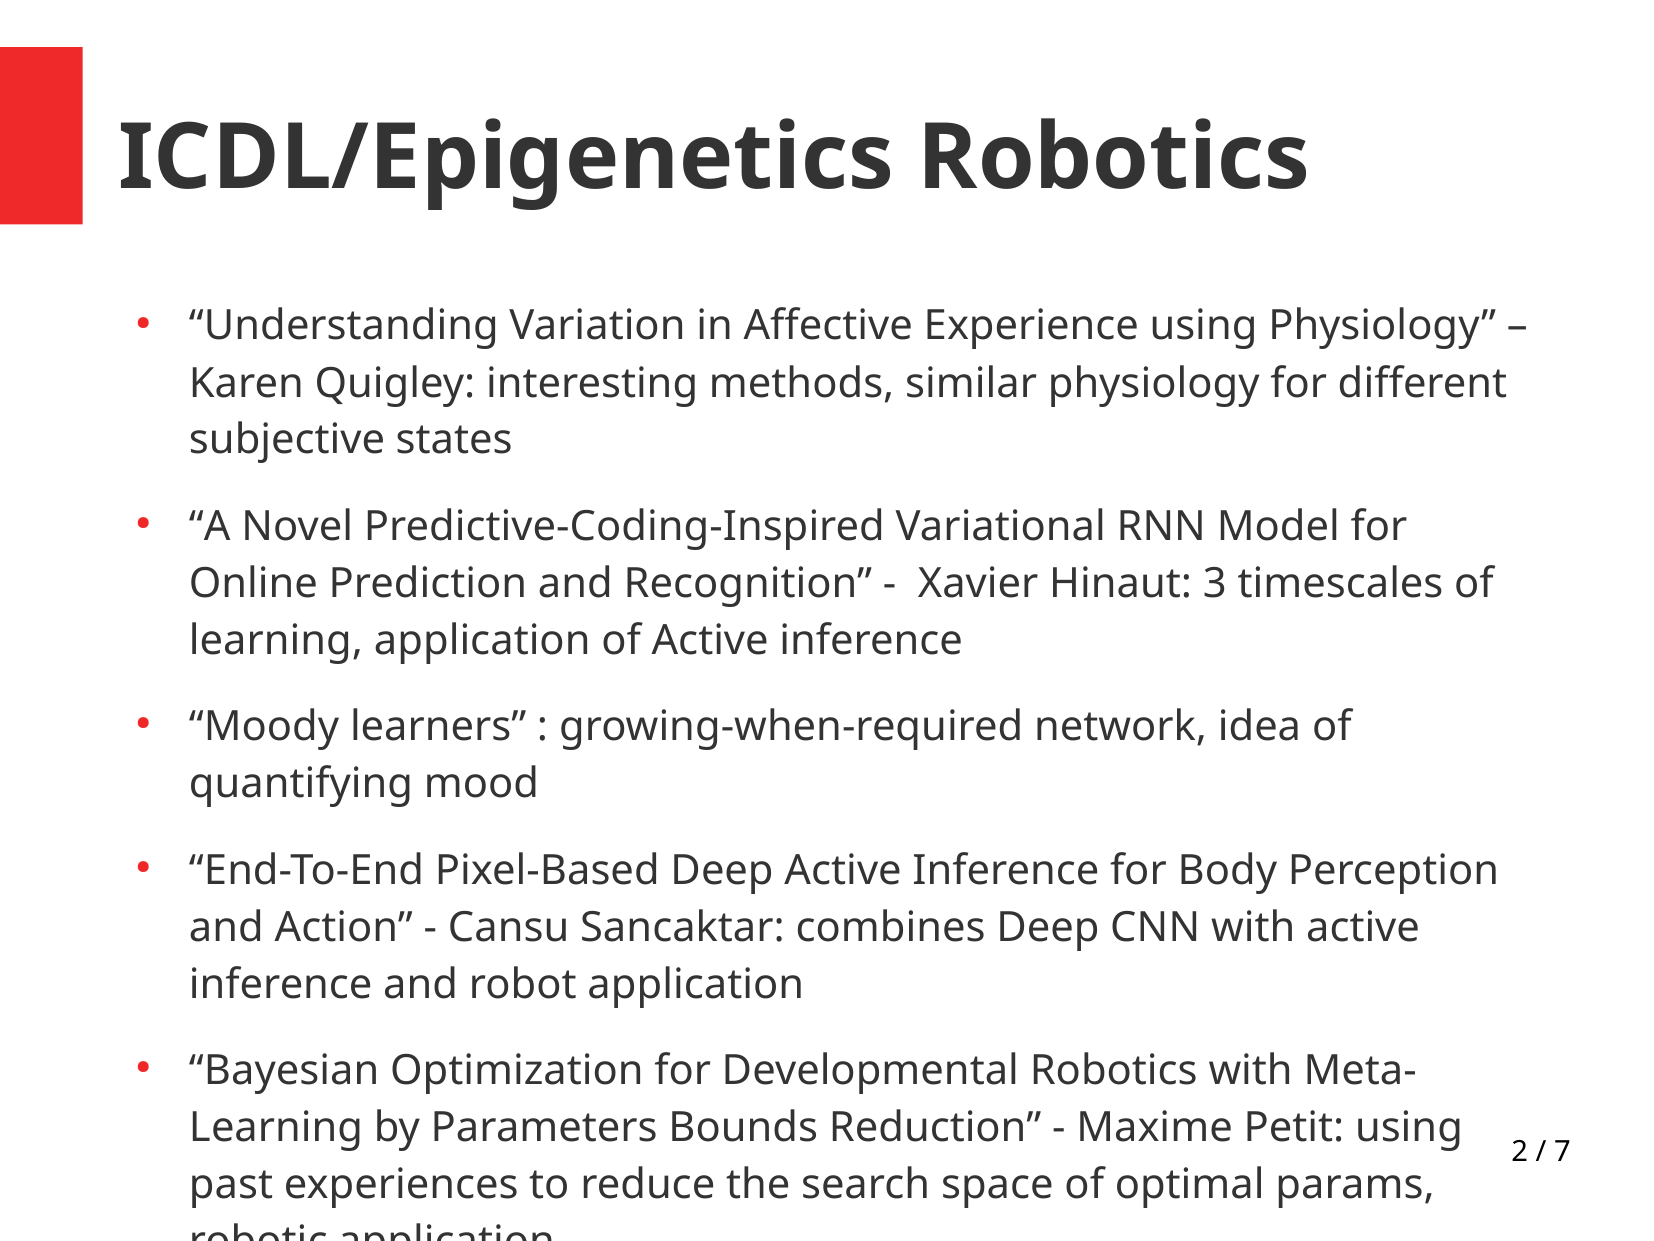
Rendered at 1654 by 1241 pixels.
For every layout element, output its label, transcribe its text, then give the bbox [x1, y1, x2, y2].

list “Understanding Variation in Affective Experience using Physiology” – Karen Quigley: interesting methods, similar physiology for different subjective states “A Novel Predictive-Coding-Inspired Variational RNN Model for Online Prediction and Recognition” - Xavier Hinaut: 3 timescales of learning, application of Active inference “Moody learners” : growing-when-required network, idea of quantifying mood “End-To-End Pixel-Based Deep Active Inference for Body Perception and Action” - Cansu Sancaktar: combines Deep CNN with active inference and robot application “Bayesian Optimization for Developmental Robotics with Meta-Learning by Parameters Bounds Reduction” - Maxime Petit: using past experiences to reduce the search space of optimal params, robotic application [118, 295, 1536, 1074]
title ICDL/Epigenetics Robotics [118, 49, 1571, 257]
